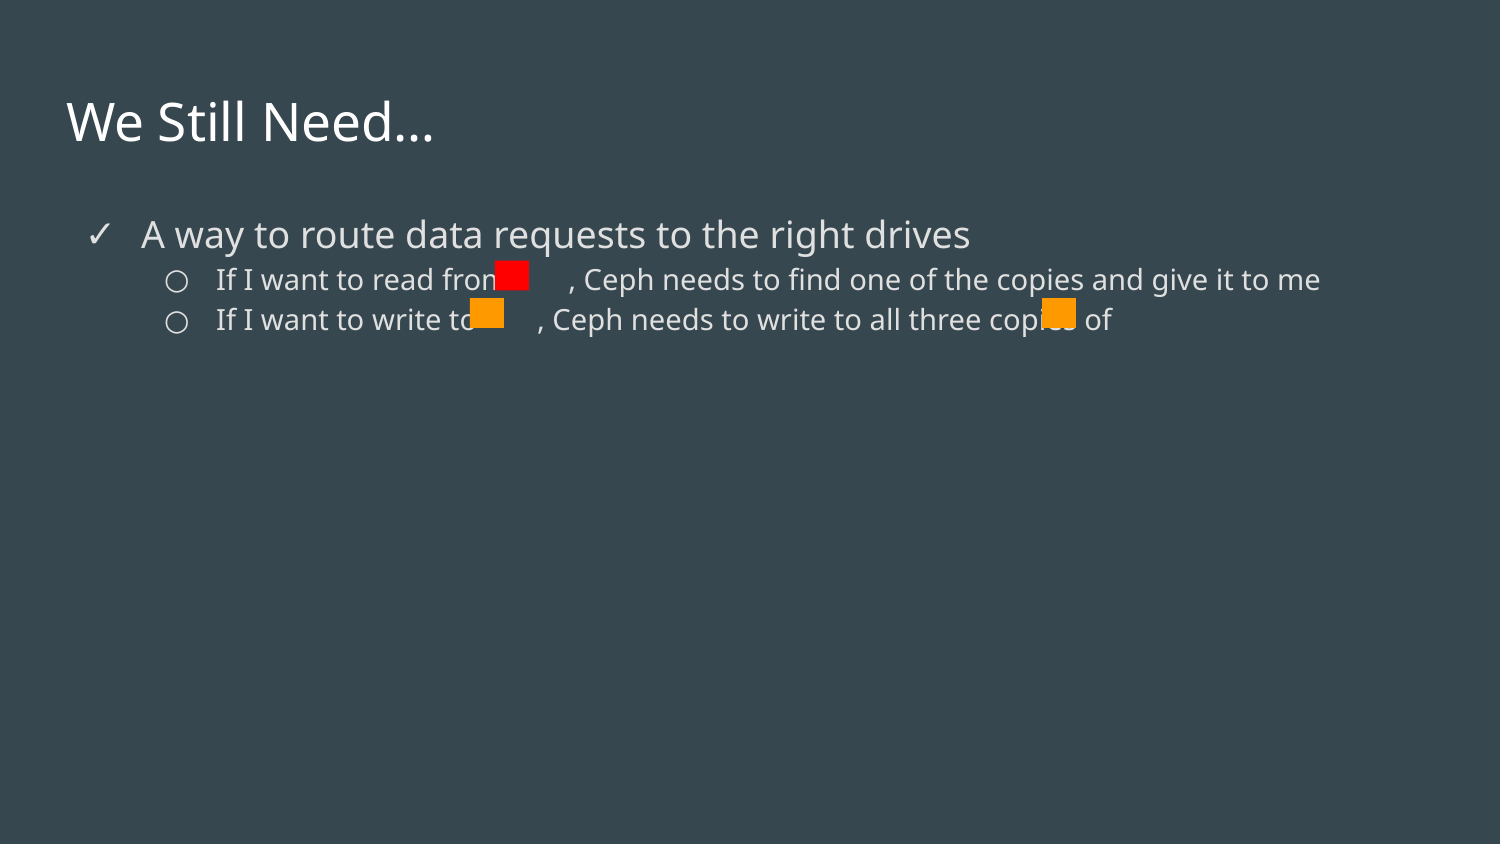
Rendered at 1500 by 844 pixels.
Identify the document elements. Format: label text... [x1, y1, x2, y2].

text_box [1042, 298, 1076, 328]
list A way to route data requests to the right drives If I want to read from , Ceph needs to find one of the copies and give it to me If I want to write to , Ceph needs to write to all three copies of [51, 189, 1449, 750]
text_box [494, 260, 529, 291]
title We Still Need… [51, 72, 1449, 167]
text_box [469, 298, 504, 328]
